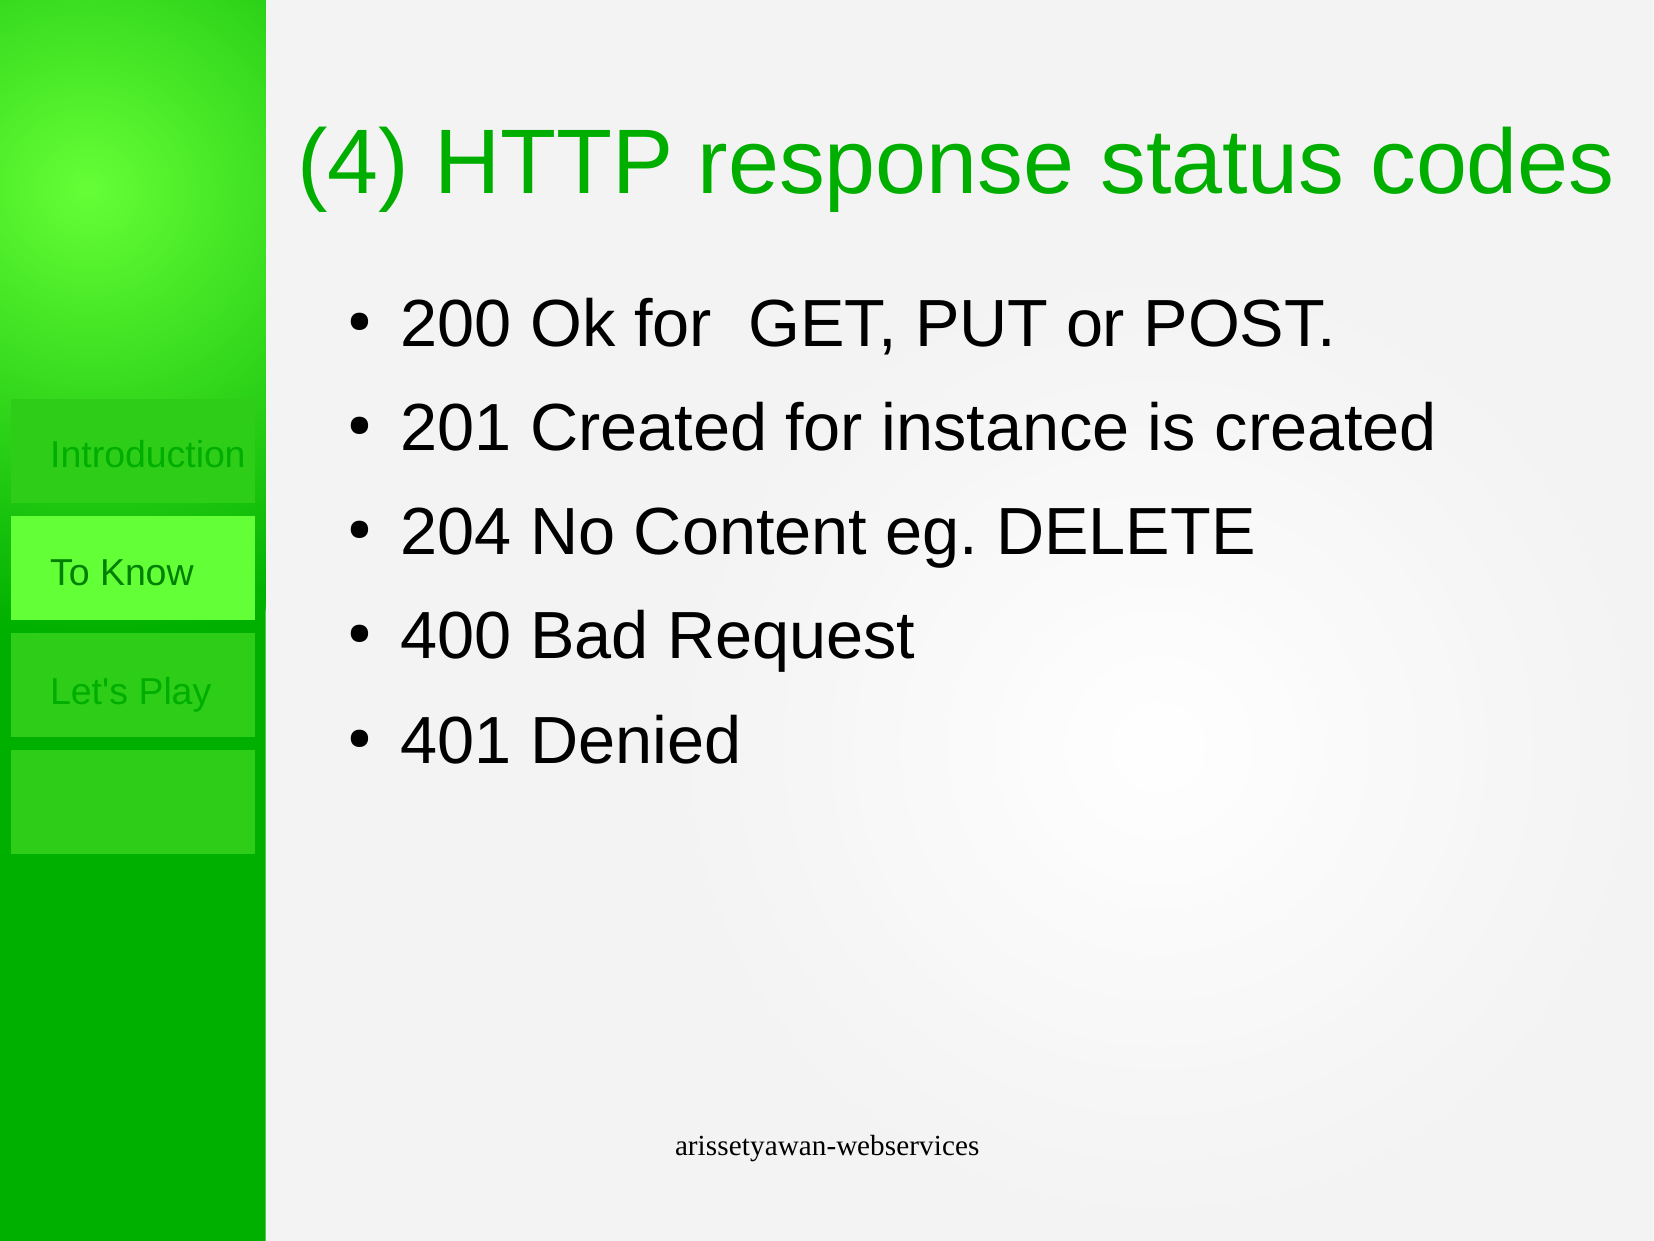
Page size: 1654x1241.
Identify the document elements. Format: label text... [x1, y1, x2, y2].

text_box Let's Play [35, 663, 265, 720]
text_box To Know [35, 544, 252, 602]
title (4) HTTP response status codes [250, 58, 1631, 266]
list 200 Ok for GET, PUT or POST. 201 Created for instance is created 204 No Content eg. DELETE 400 Bad Request 401 Denied [330, 285, 1591, 1171]
text_box Introduction [35, 425, 319, 483]
